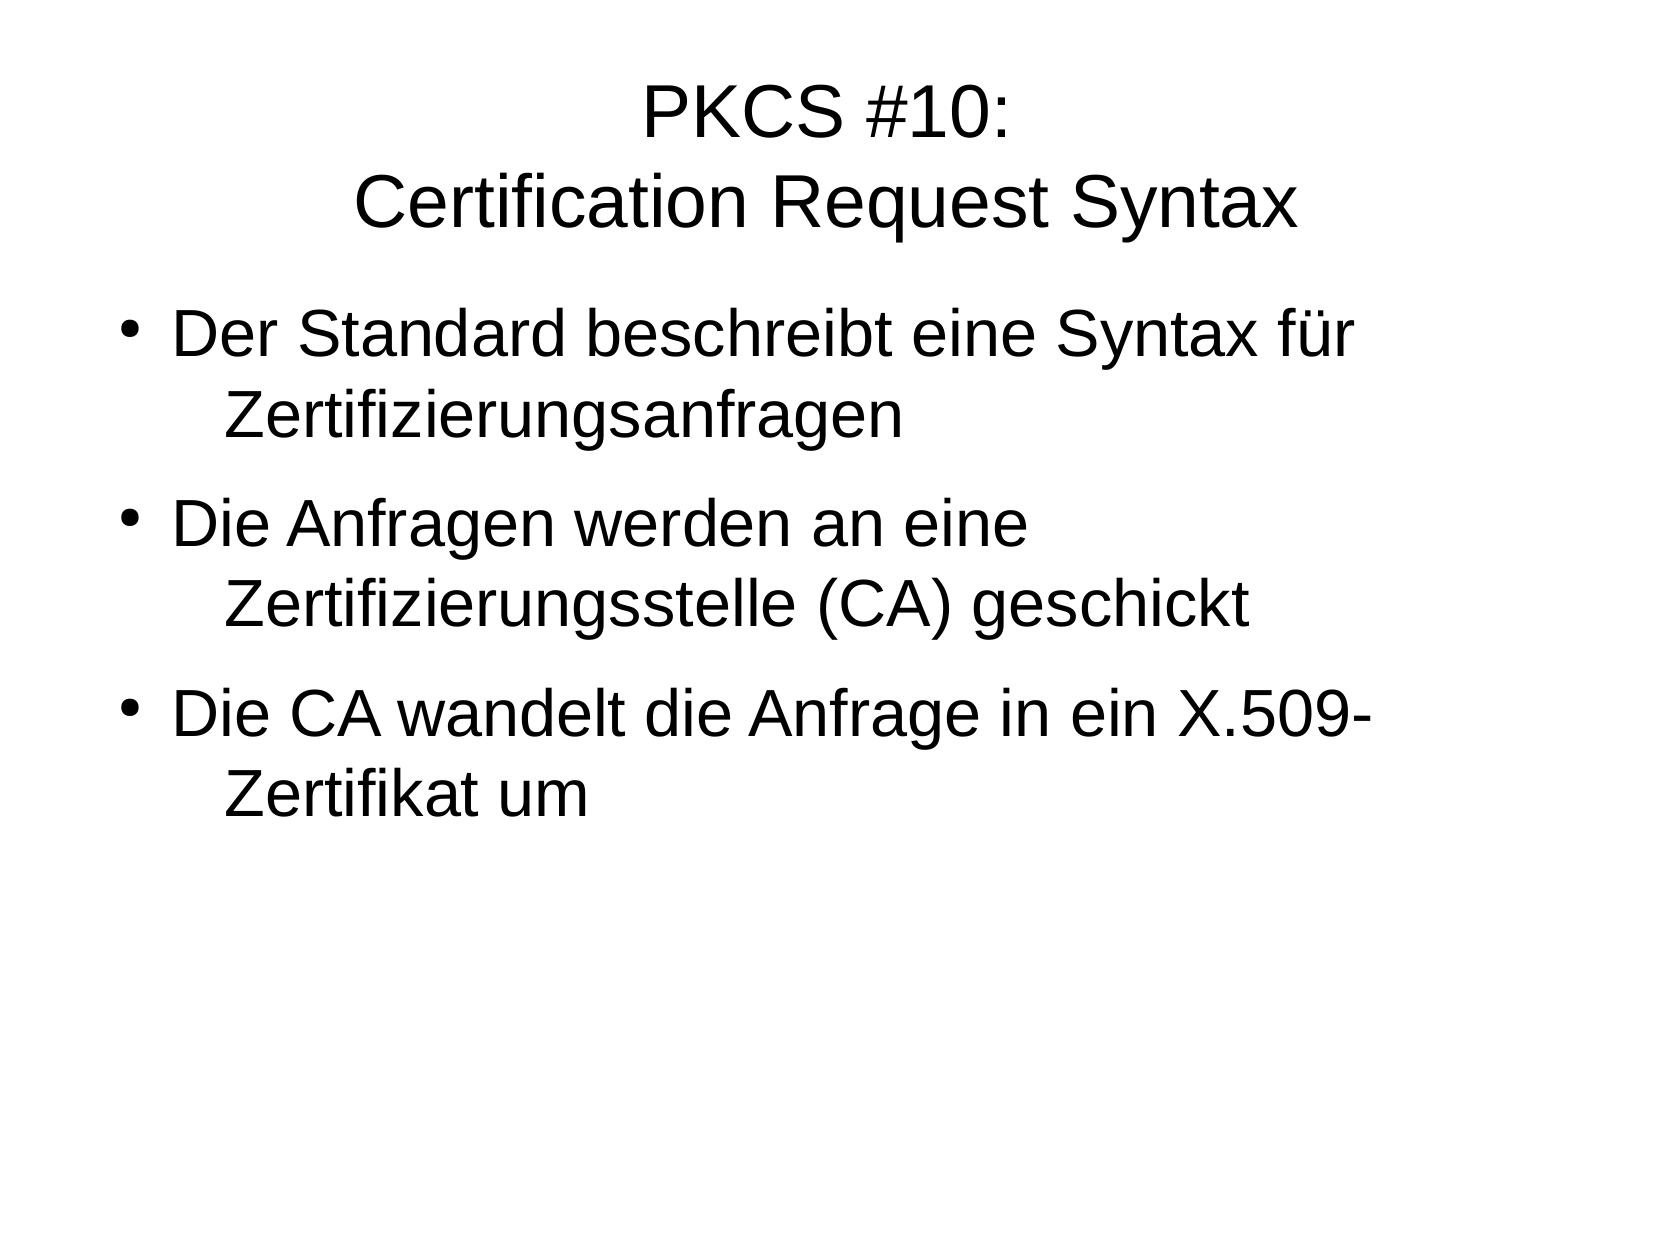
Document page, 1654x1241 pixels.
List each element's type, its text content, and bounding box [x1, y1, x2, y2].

list Der Standard beschreibt eine Syntax für Zertifizierungsanfragen Die Anfragen werden an eine Zertifizierungsstelle (CA) geschickt Die CA wandelt die Anfrage in ein X.509-Zertifikat um [82, 290, 1571, 1010]
title PKCS #10: Certification Request Syntax [82, 49, 1571, 257]
